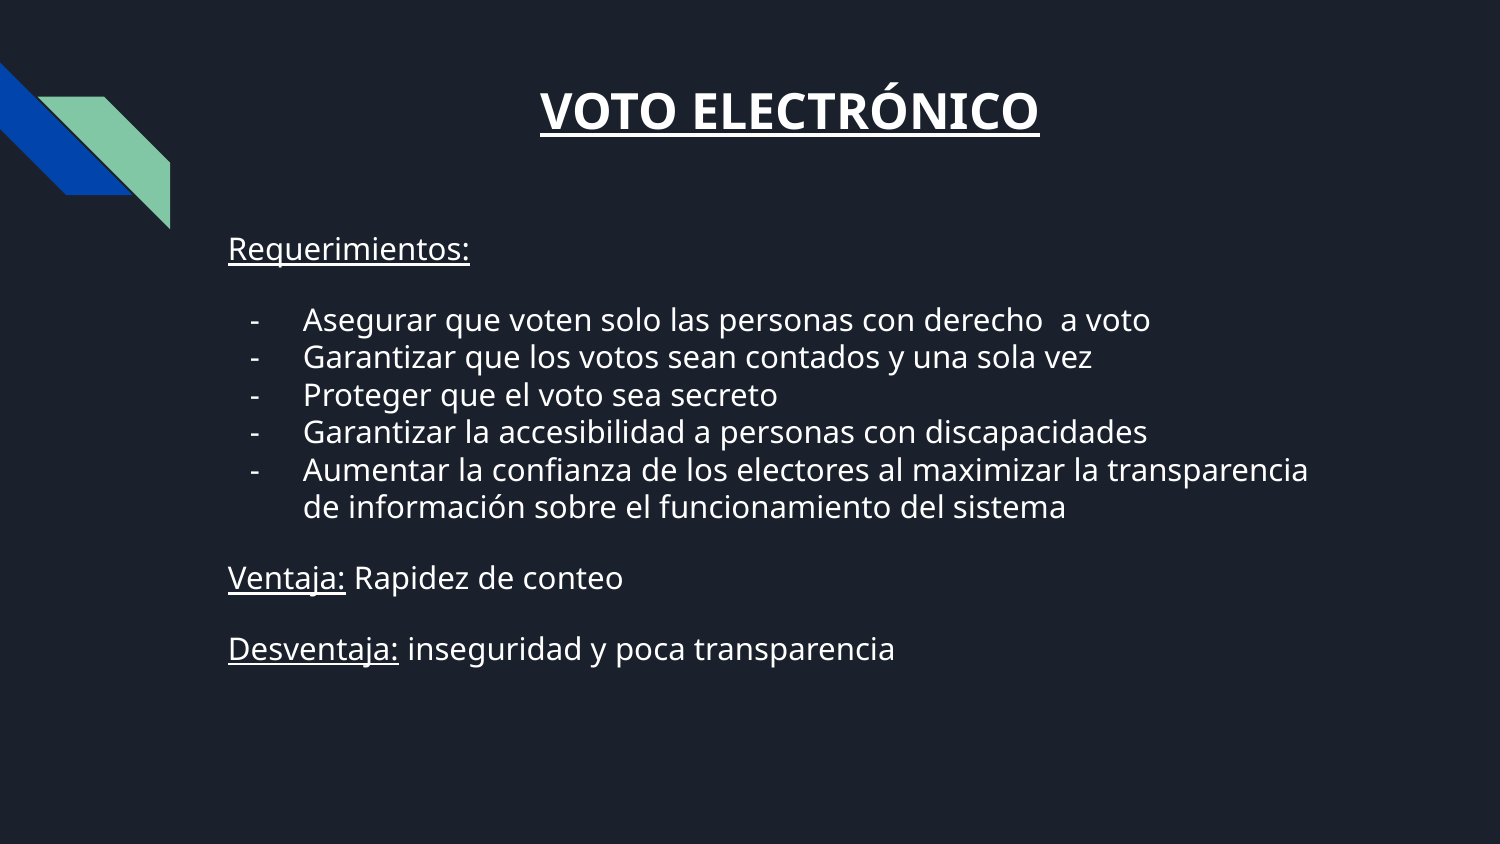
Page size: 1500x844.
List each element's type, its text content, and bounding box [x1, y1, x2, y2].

title VOTO ELECTRÓNICO [212, 64, 1368, 214]
list Requerimientos: Asegurar que voten solo las personas con derecho a voto Garantizar que los votos sean contados y una sola vez Proteger que el voto sea secreto Garantizar la accesibilidad a personas con discapacidades Aumentar la confianza de los electores al maximizar la transparencia de información sobre el funcionamiento del sistema Ventaja: Rapidez de conteo Desventaja: inseguridad y poca transparencia [212, 214, 1368, 735]
